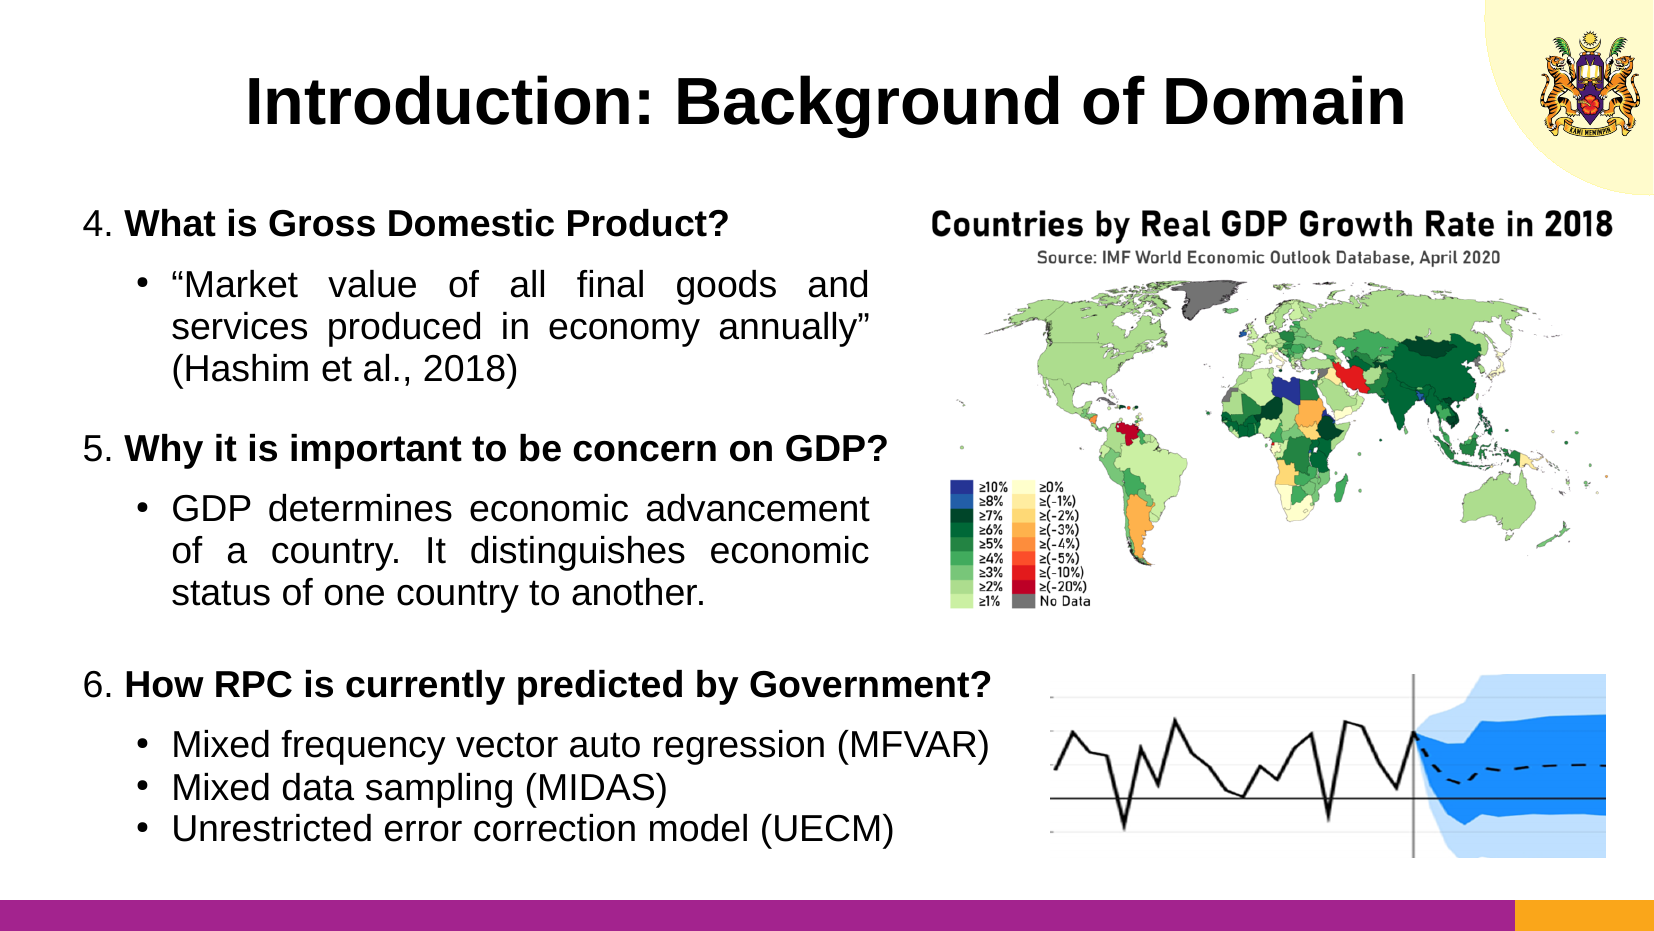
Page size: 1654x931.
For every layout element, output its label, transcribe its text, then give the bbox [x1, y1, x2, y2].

text_box 5. Why it is important to be concern on GDP? [82, 380, 915, 516]
text_box Mixed frequency vector auto regression (MFVAR) Mixed data sampling (MIDAS) Unrestricted error correction model (UECM) [135, 681, 1051, 892]
text_box [1484, 0, 1654, 196]
text_box 4. What is Gross Domestic Product? [82, 156, 946, 292]
text_box 6. How RPC is currently predicted by Government? [82, 617, 1021, 753]
text_box GDP determines economic advancement of a country. It distinguishes economic status of one country to another. [135, 445, 871, 656]
text_box Introduction: Background of Domain [82, 37, 1557, 166]
text_box “Market value of all final goods and services produced in economy annually” (Hashim et al., 2018) [135, 221, 871, 380]
text_box [0, 900, 1654, 931]
picture [1540, 30, 1642, 137]
picture [1050, 674, 1606, 858]
picture [915, 202, 1633, 635]
